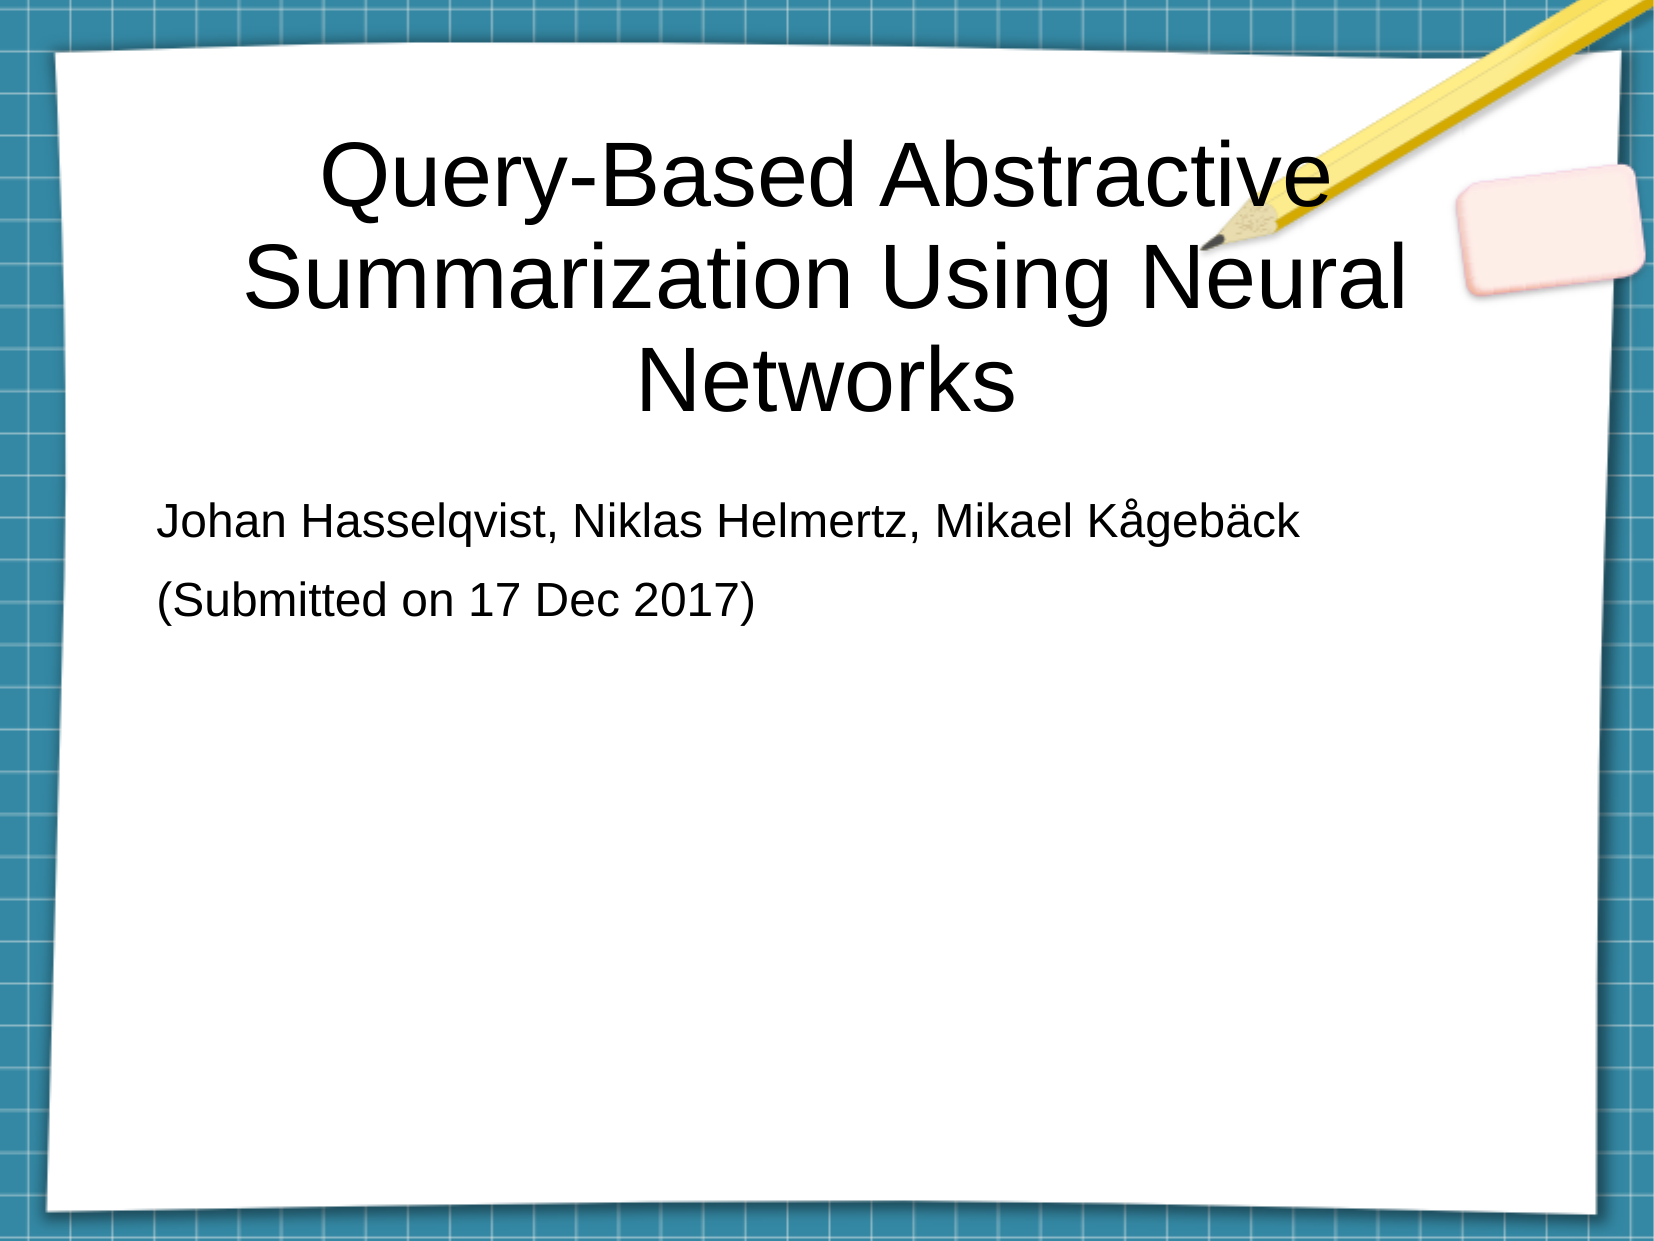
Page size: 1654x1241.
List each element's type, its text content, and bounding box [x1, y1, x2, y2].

text_box Johan Hasselqvist, Niklas Helmertz, Mikael Kågebäck (Submitted on 17 Dec 2017) [141, 487, 1558, 1081]
title Query-Based Abstractive Summarization Using Neural Networks [82, 123, 1571, 431]
picture [0, 0, 1654, 1241]
